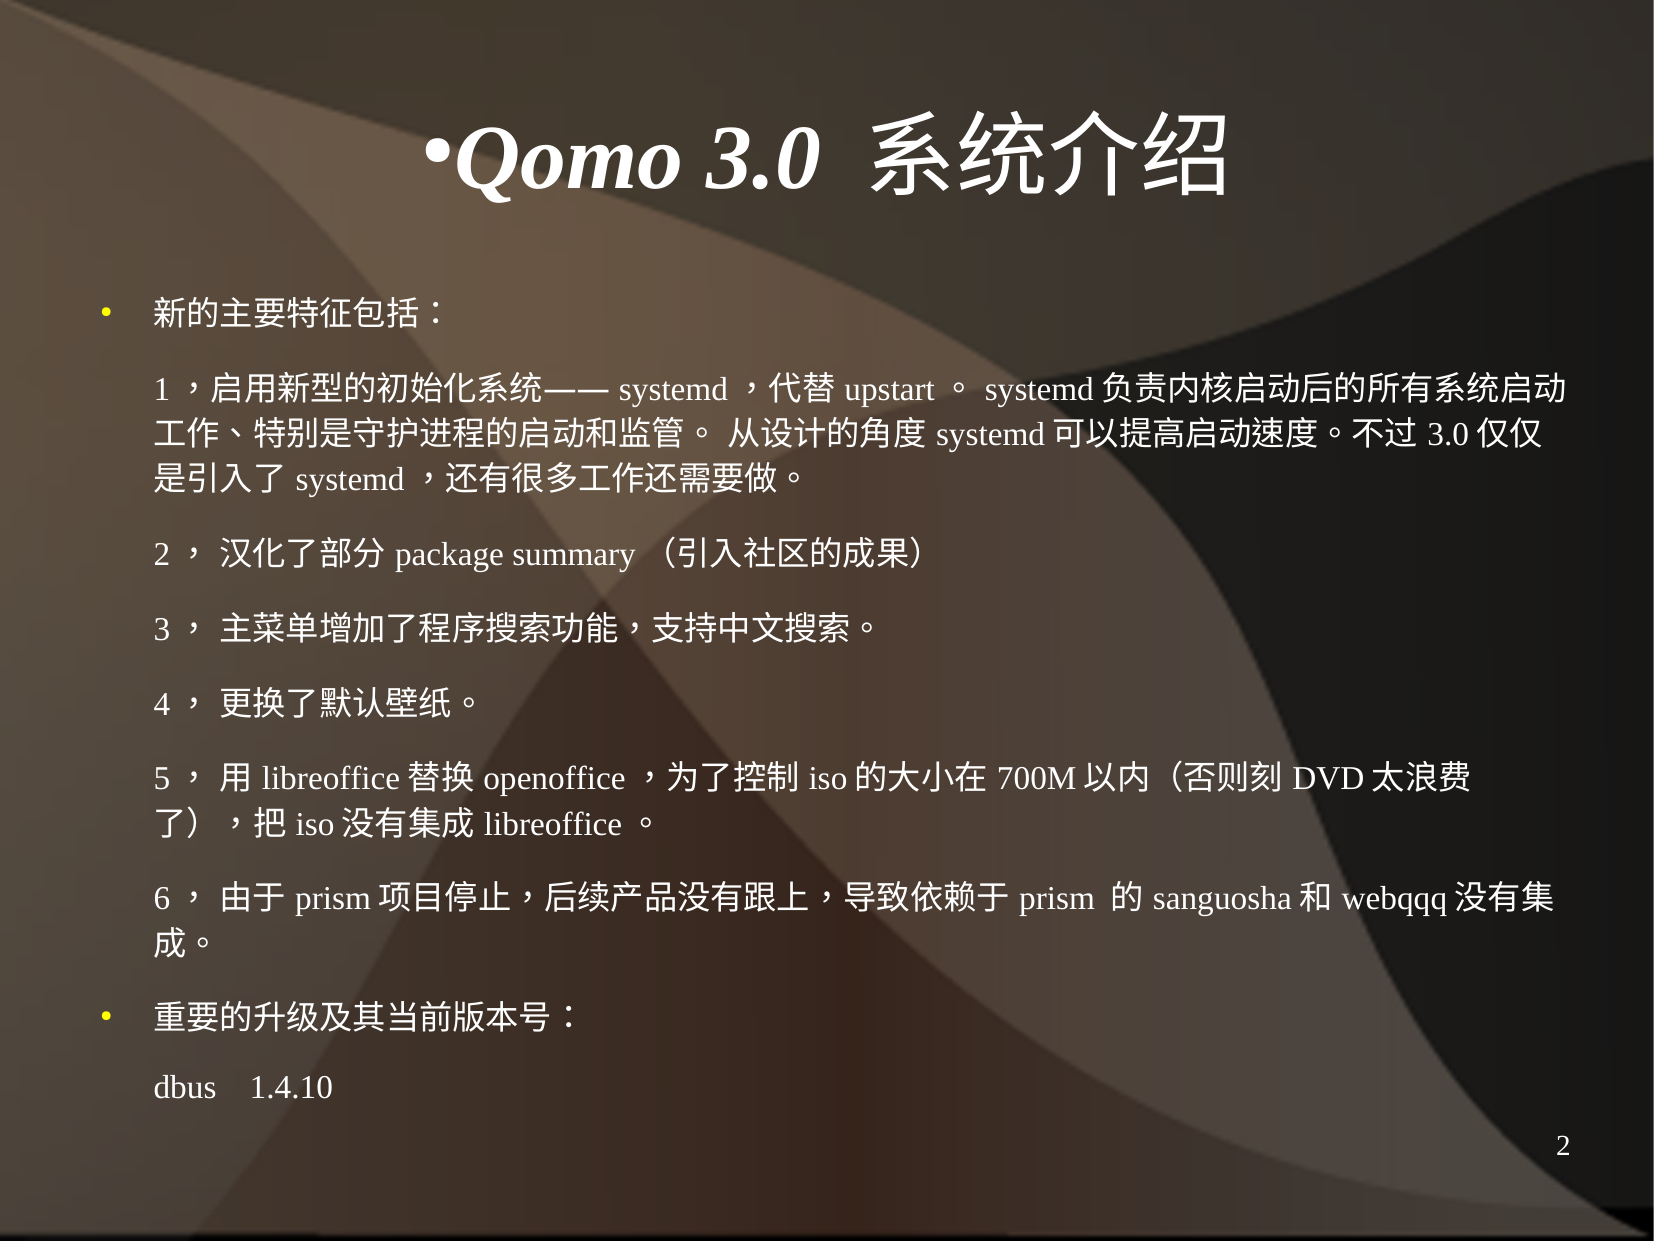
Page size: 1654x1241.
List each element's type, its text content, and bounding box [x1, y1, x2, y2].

list 新的主要特征包括： 1，启用新型的初始化系统——systemd，代替upstart。systemd负责内核启动后的所有系统启动工作、特别是守护进程的启动和监管。 从设计的角度systemd可以提高启动速度。不过3.0仅仅是引入了systemd，还有很多工作还需要做。 2， 汉化了部分package summary（引入社区的成果） 3， 主菜单增加了程序搜索功能，支持中文搜索。 4， 更换了默认壁纸。 5， 用libreoffice替换openoffice，为了控制iso的大小在700M以内（否则刻DVD太浪费了），把iso没有集成libreoffice。 6， 由于prism项目停止，后续产品没有跟上，导致依赖于prism 的sanguosha和webqqq没有集成。 重要的升级及其当前版本号： dbus 1.4.10 [82, 290, 1571, 1183]
picture [0, 0, 1654, 1241]
title Qomo 3.0 系统介绍 [82, 49, 1571, 257]
